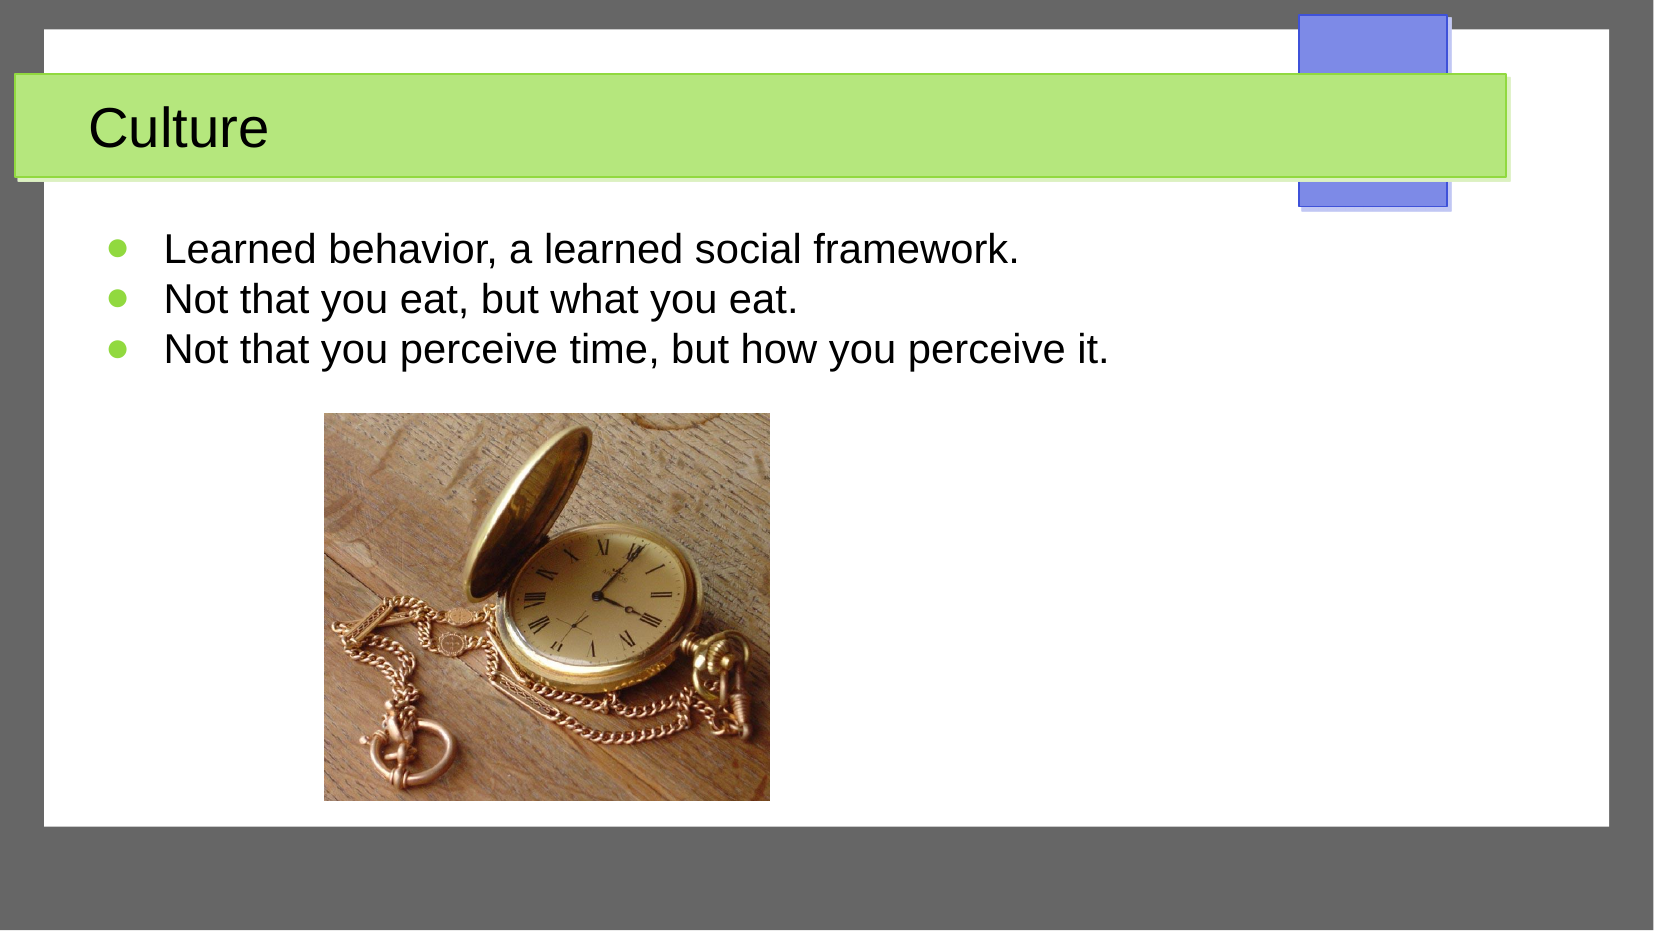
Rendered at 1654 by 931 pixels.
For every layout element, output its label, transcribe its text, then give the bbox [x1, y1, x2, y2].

text_box Culture [88, 73, 1506, 178]
text_box Learned behavior, a learned social framework. Not that you eat, but what you eat. Not that you perceive time, but how you perceive it. [88, 221, 1565, 812]
picture [324, 413, 770, 801]
